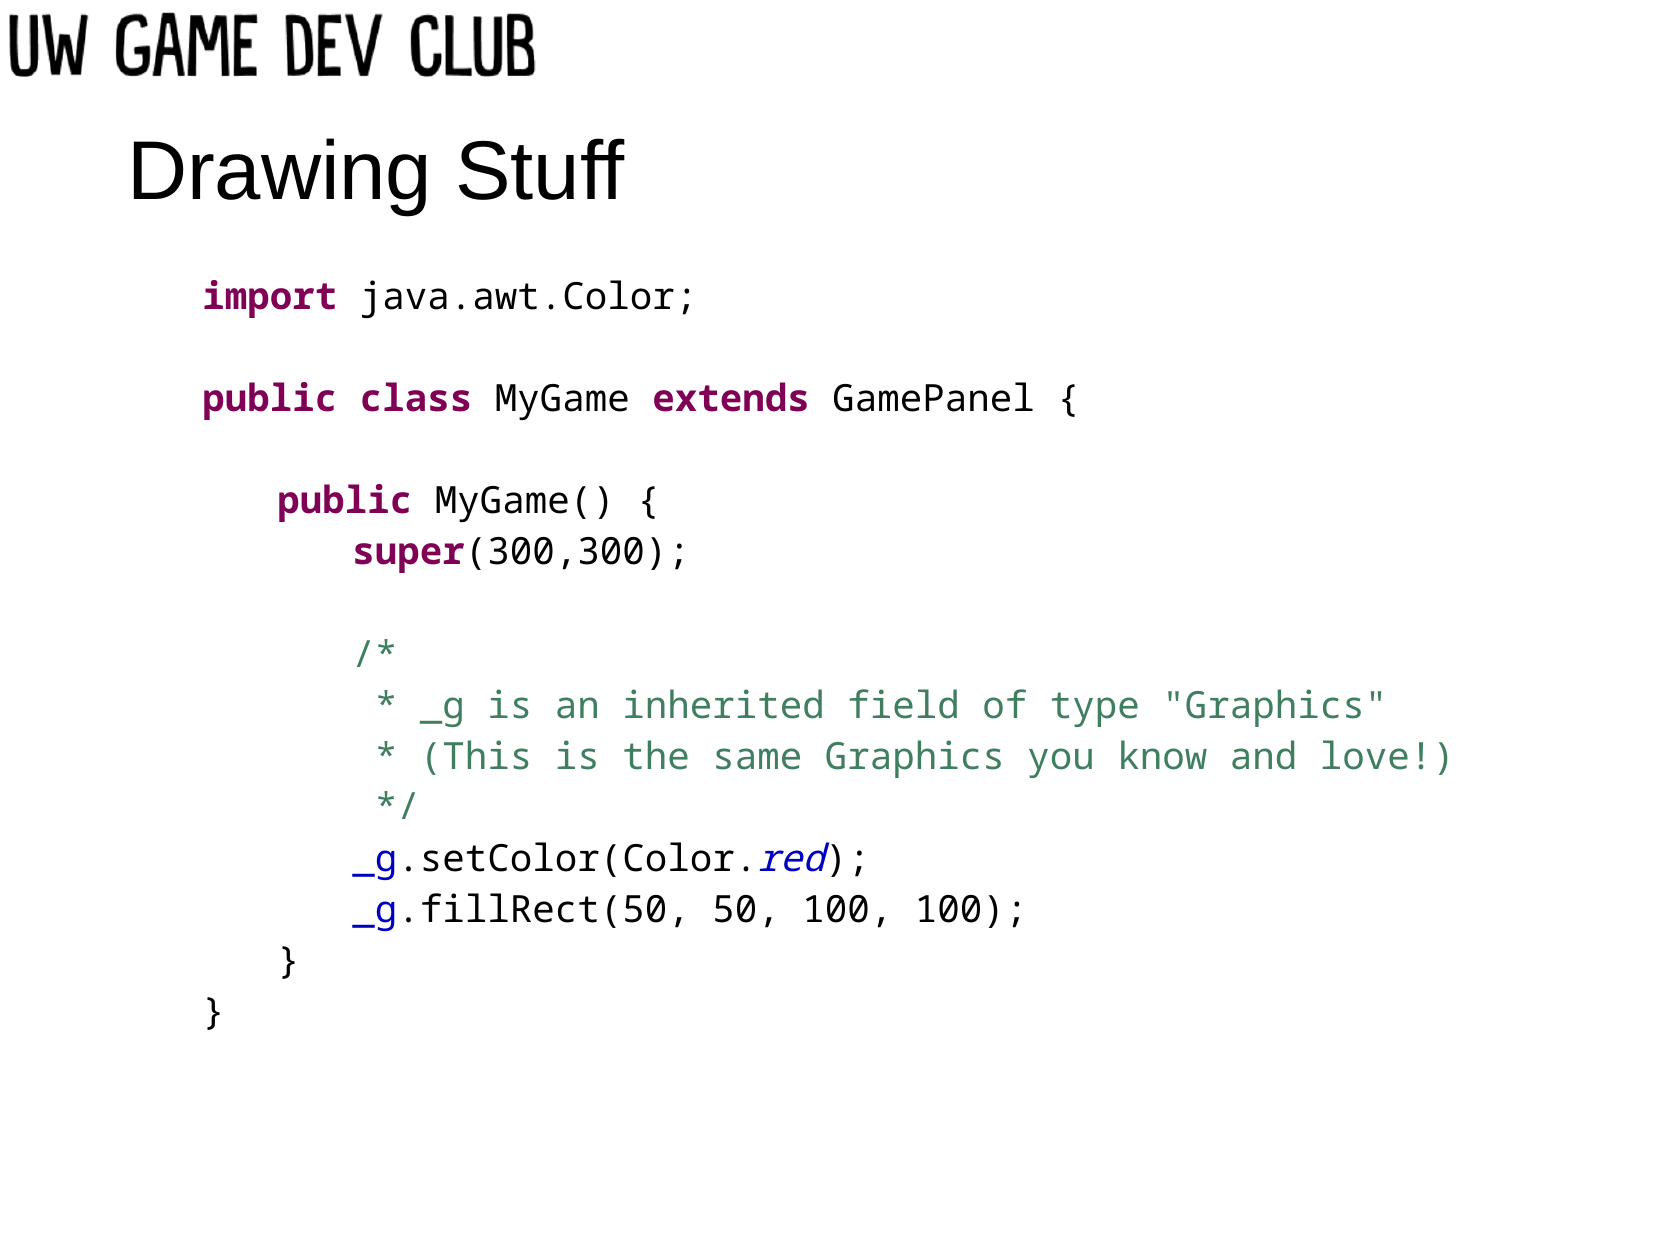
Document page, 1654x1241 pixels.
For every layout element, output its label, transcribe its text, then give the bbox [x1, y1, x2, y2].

text_box import java.awt.Color; public class MyGame extends GamePanel { public MyGame() { super(300,300); /* * _g is an inherited field of type "Graphics" * (This is the same Graphics you know and love!) */ _g.setColor(Color.red); _g.fillRect(50, 50, 100, 100); } } [187, 262, 1501, 1013]
picture [2, 7, 551, 82]
text_box Drawing Stuff [112, 117, 1201, 226]
